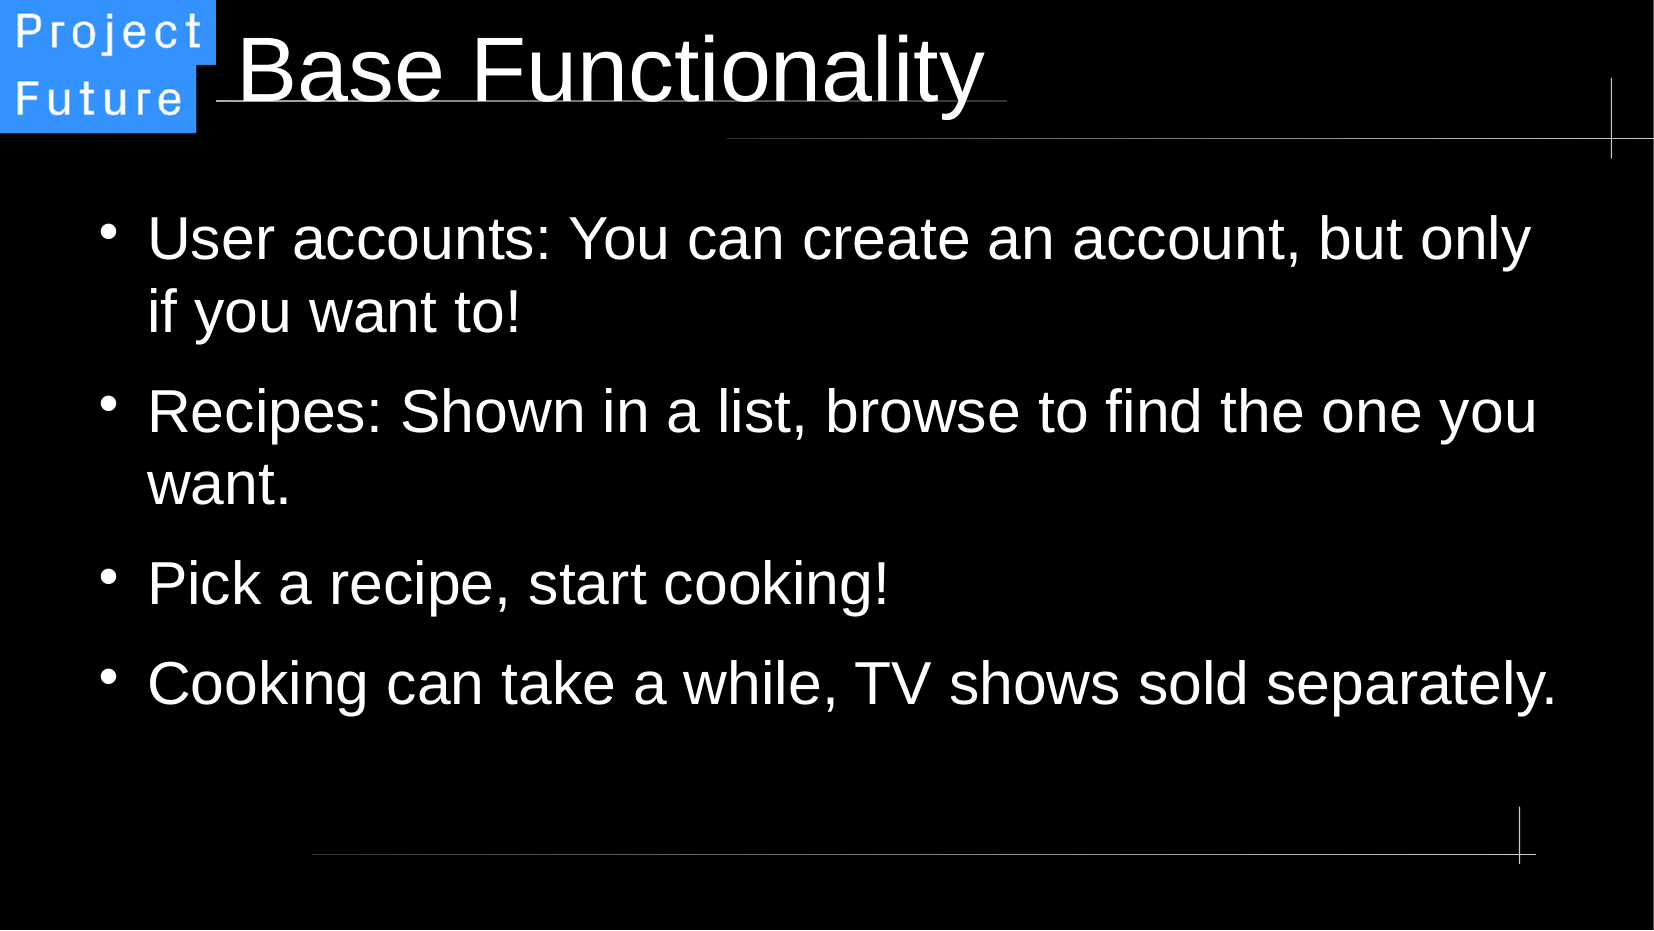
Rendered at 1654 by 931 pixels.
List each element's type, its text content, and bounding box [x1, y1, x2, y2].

picture [0, 0, 216, 148]
title Base Functionality [236, 11, 1589, 119]
list User accounts: You can create an account, but only if you want to! Recipes: Shown in a list, browse to find the one you want. Pick a recipe, start cooking! Cooking can take a while, TV shows sold separately. [82, 198, 1571, 739]
